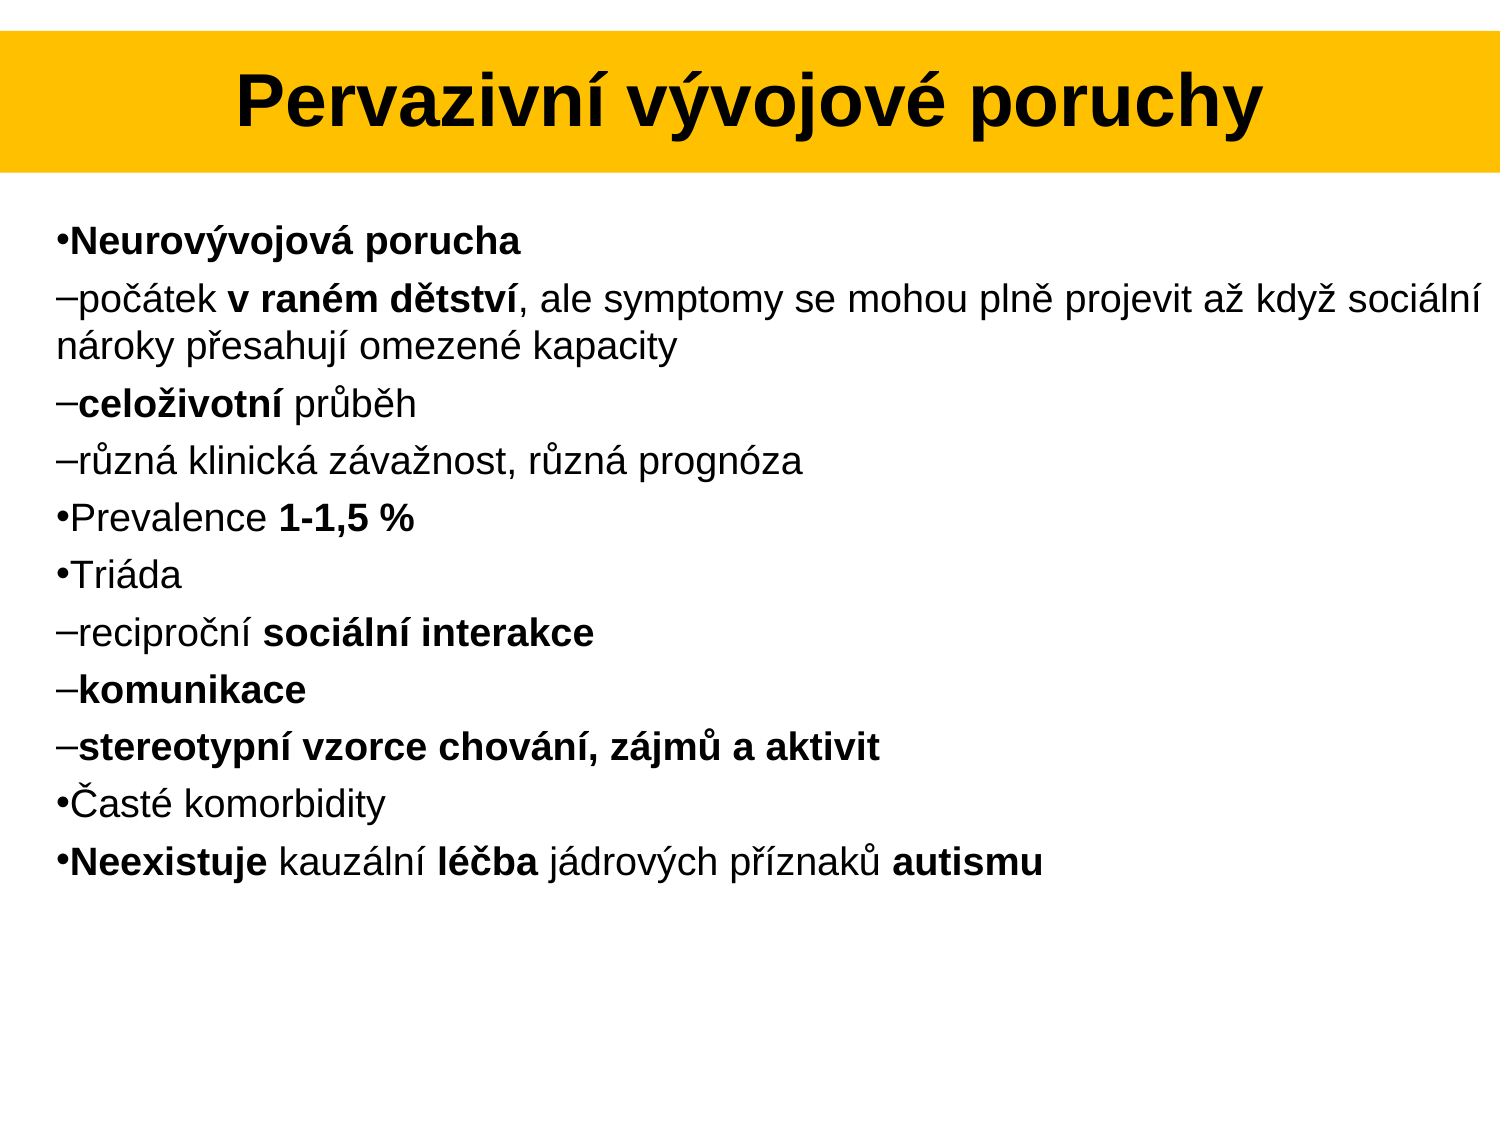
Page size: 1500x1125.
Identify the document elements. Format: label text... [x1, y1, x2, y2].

title Pervazivní vývojové poruchy [75, 33, 1426, 161]
list Neurovývojová porucha počátek v raném dětství, ale symptomy se mohou plně projevit až když sociální nároky přesahují omezené kapacity celoživotní průběh různá klinická závažnost, různá prognóza Prevalence 1-1,5 % Triáda reciproční sociální interakce komunikace stereotypní vzorce chování, zájmů a aktivit Časté komorbidity Neexistuje kauzální léčba jádrových příznaků autismu [41, 208, 1500, 965]
text_box [0, 30, 1500, 173]
